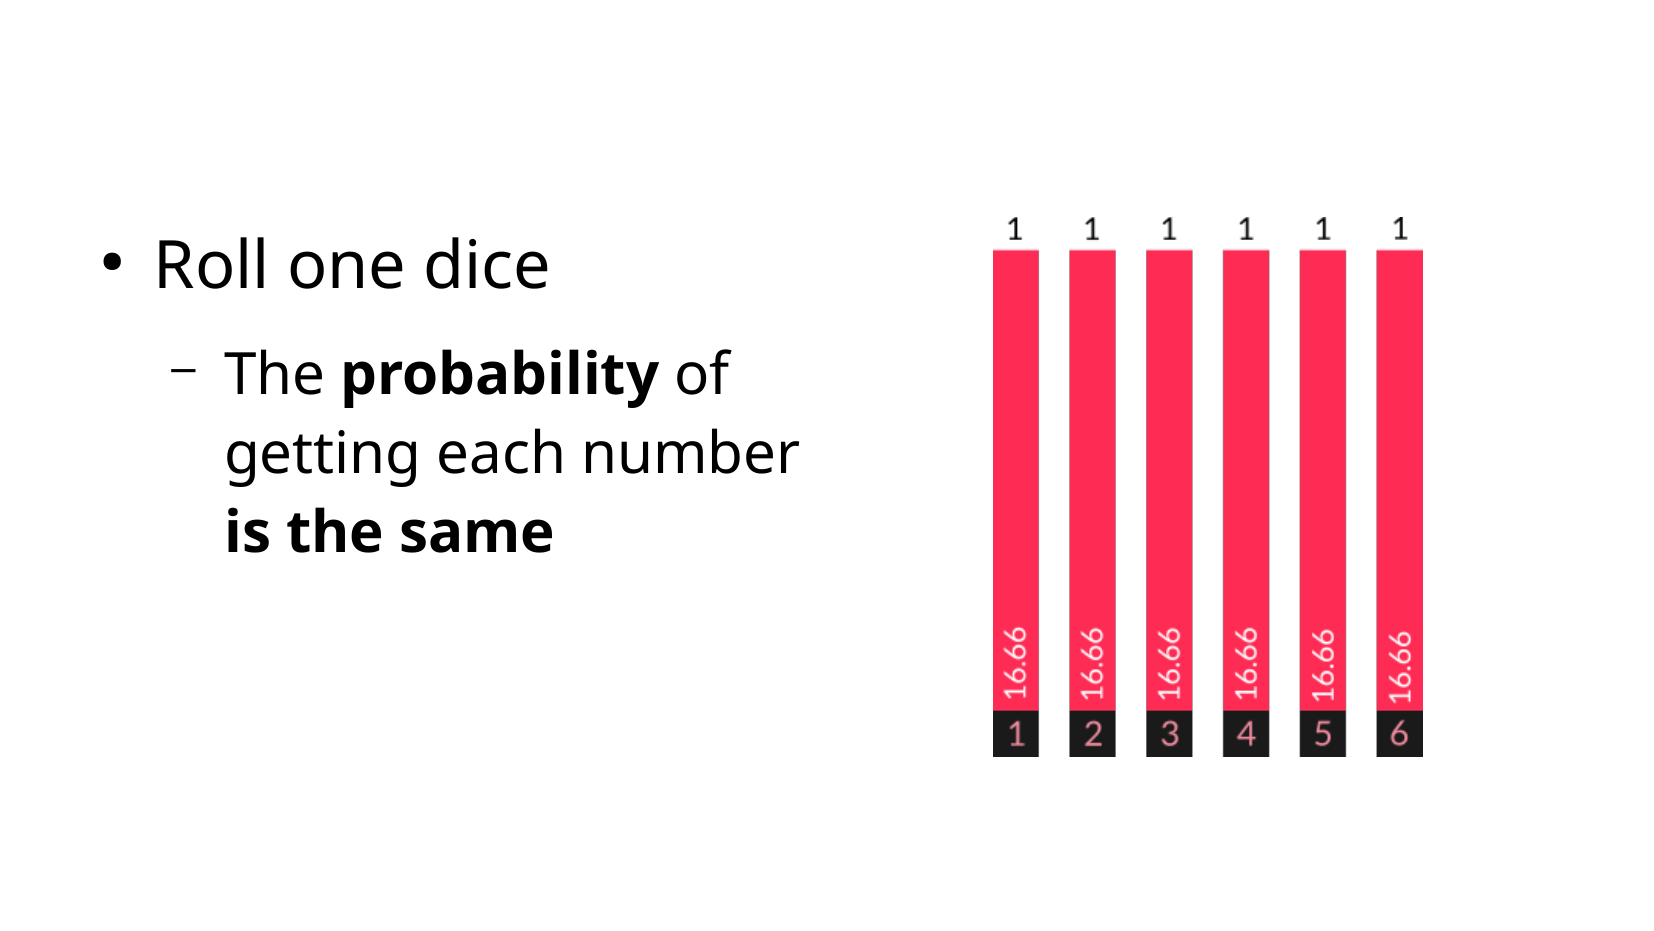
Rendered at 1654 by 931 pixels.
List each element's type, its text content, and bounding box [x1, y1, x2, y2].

picture [993, 217, 1423, 758]
list Roll one dice The probability of getting each number is the same [82, 217, 809, 758]
